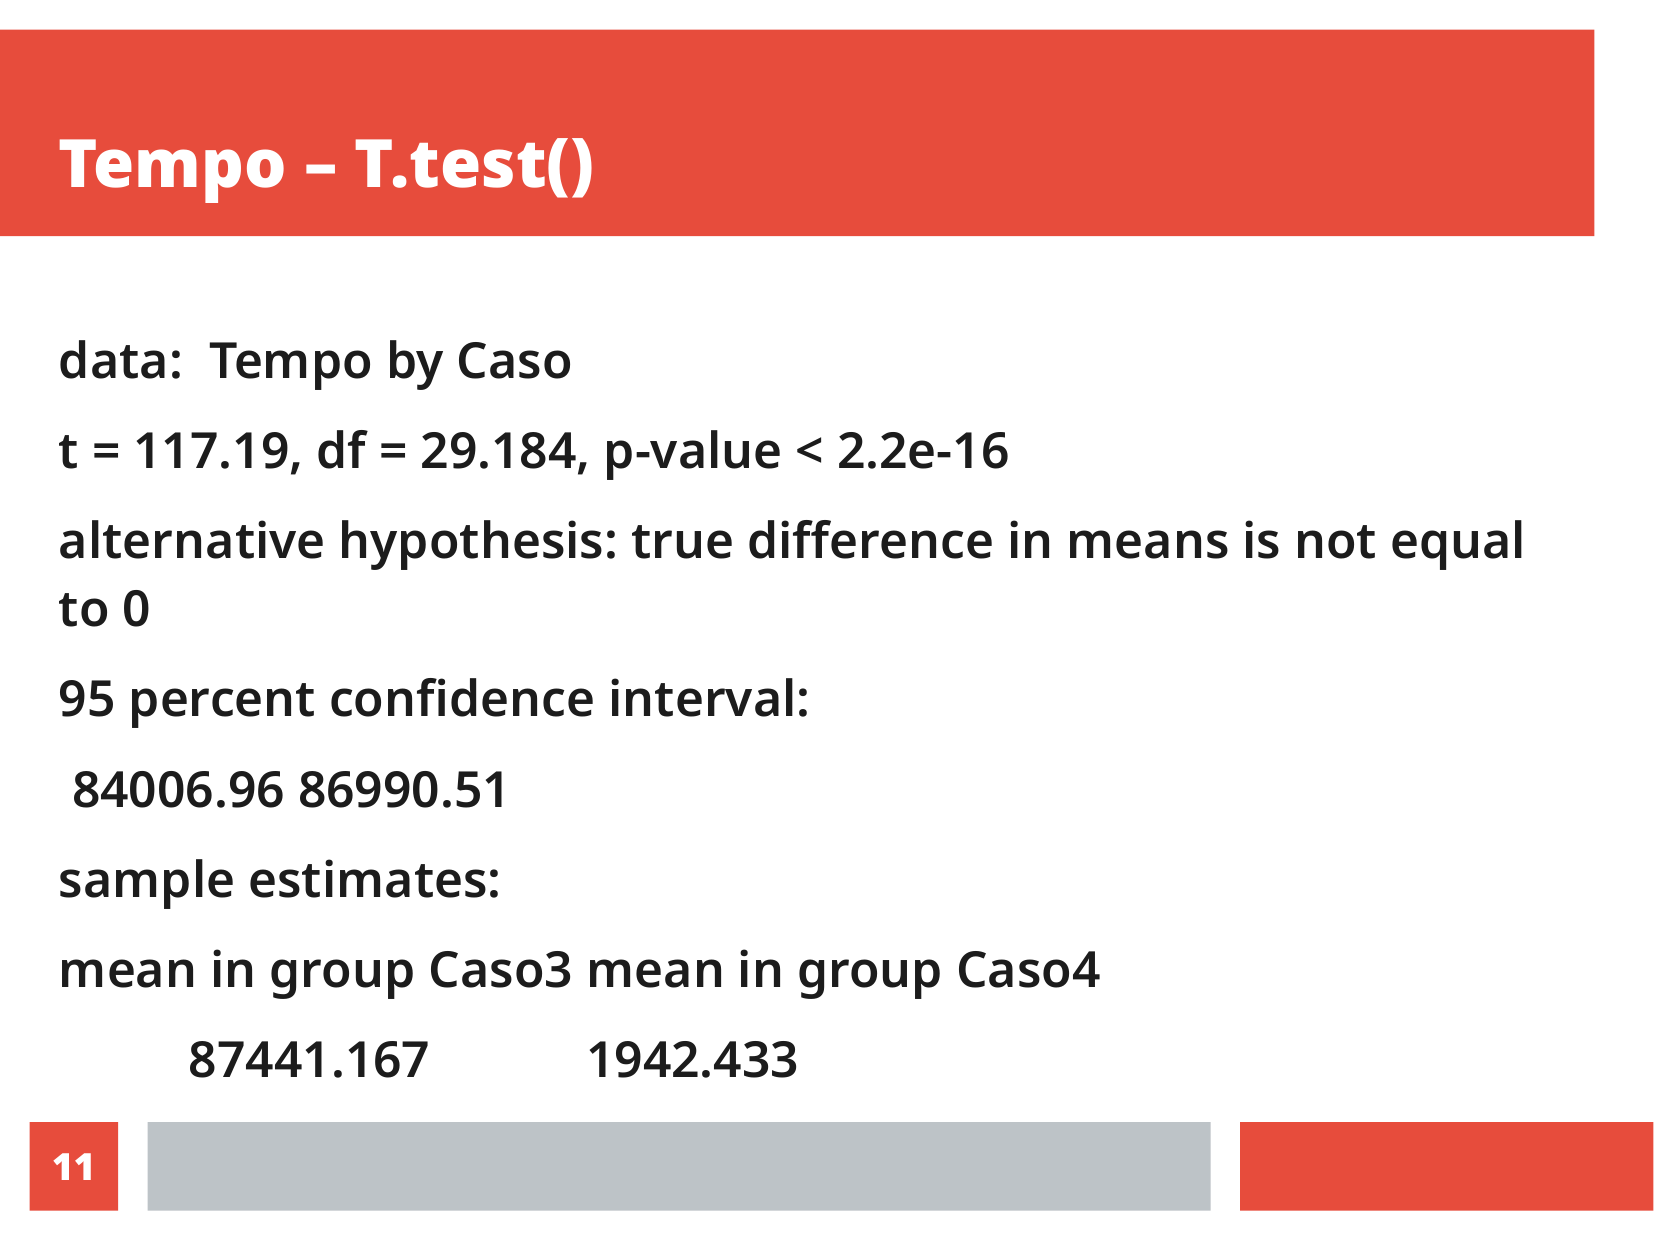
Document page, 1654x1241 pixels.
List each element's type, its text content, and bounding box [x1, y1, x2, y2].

list data: Tempo by Caso t = 117.19, df = 29.184, p-value < 2.2e-16 alternative hypothesis: true difference in means is not equal to 0 95 percent confidence interval: 84006.96 86990.51 sample estimates: mean in group Caso3 mean in group Caso4 87441.167 1942.433 [59, 324, 1565, 1093]
title Tempo – T.test() [59, 59, 1595, 207]
